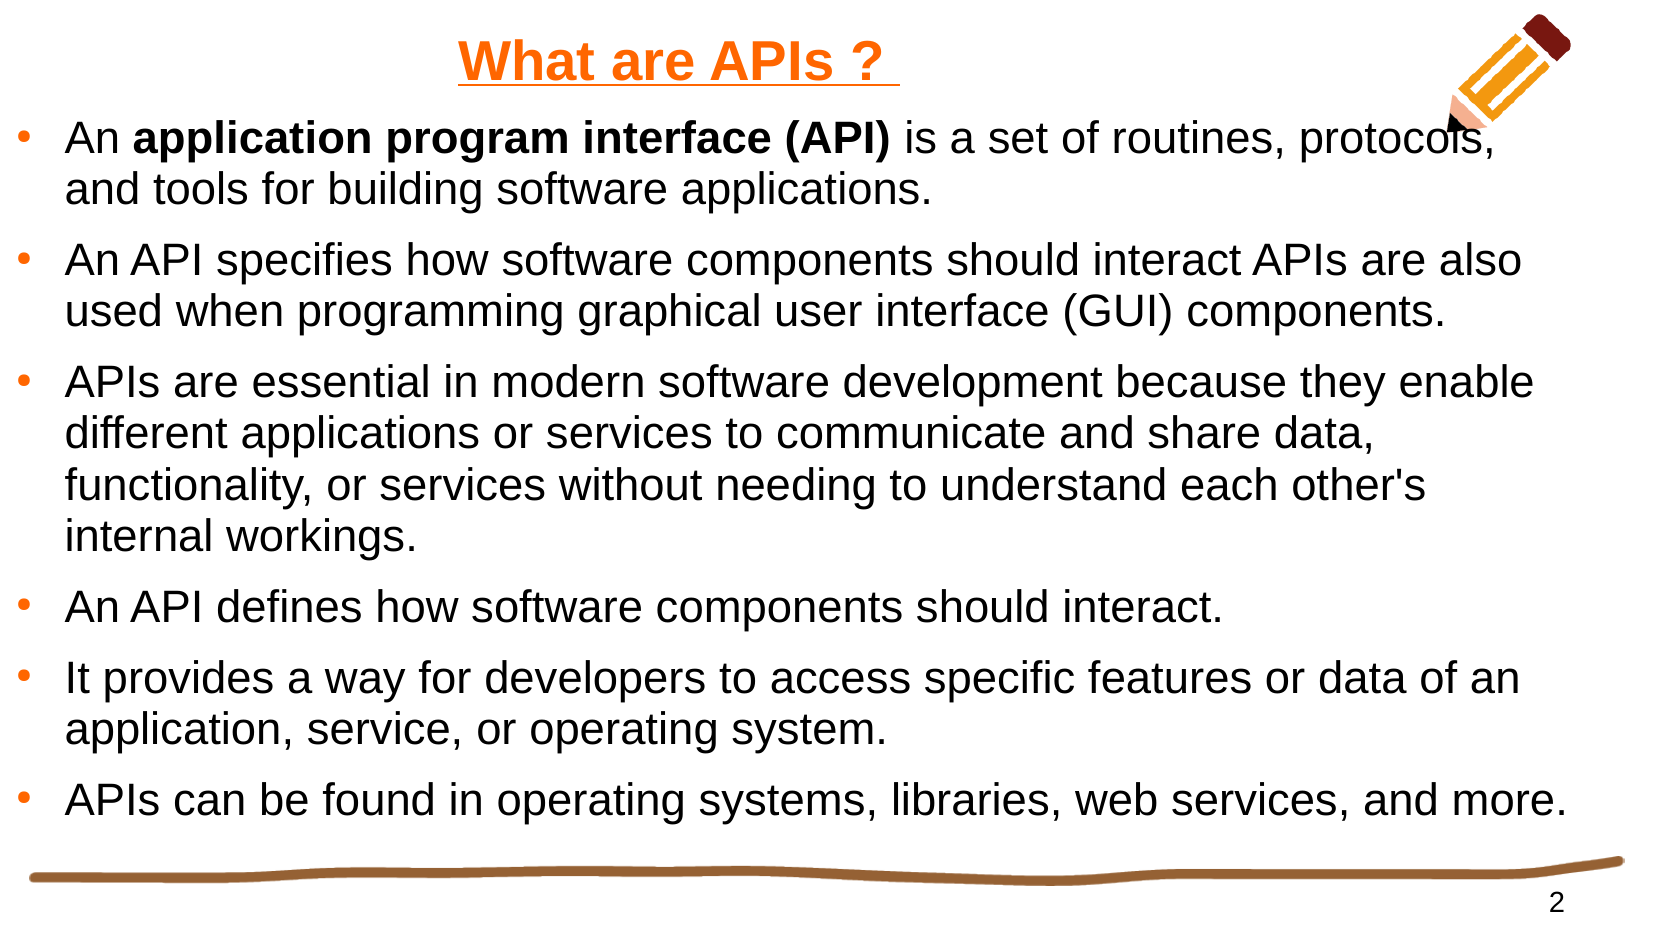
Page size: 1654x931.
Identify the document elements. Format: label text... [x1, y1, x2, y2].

list An application program interface (API) is a set of routines, protocols, and tools for building software applications. An API specifies how software components should interact APIs are also used when programming graphical user interface (GUI) components. APIs are essential in modern software development because they enable different applications or services to communicate and share data, functionality, or services without needing to understand each other's internal workings. An API defines how software components should interact. It provides a way for developers to access specific features or data of an application, service, or operating system. APIs can be found in operating systems, libraries, web services, and more. [0, 112, 1576, 857]
title What are APIs ? [0, 9, 1359, 112]
picture [1446, 14, 1571, 112]
picture [29, 856, 1625, 886]
